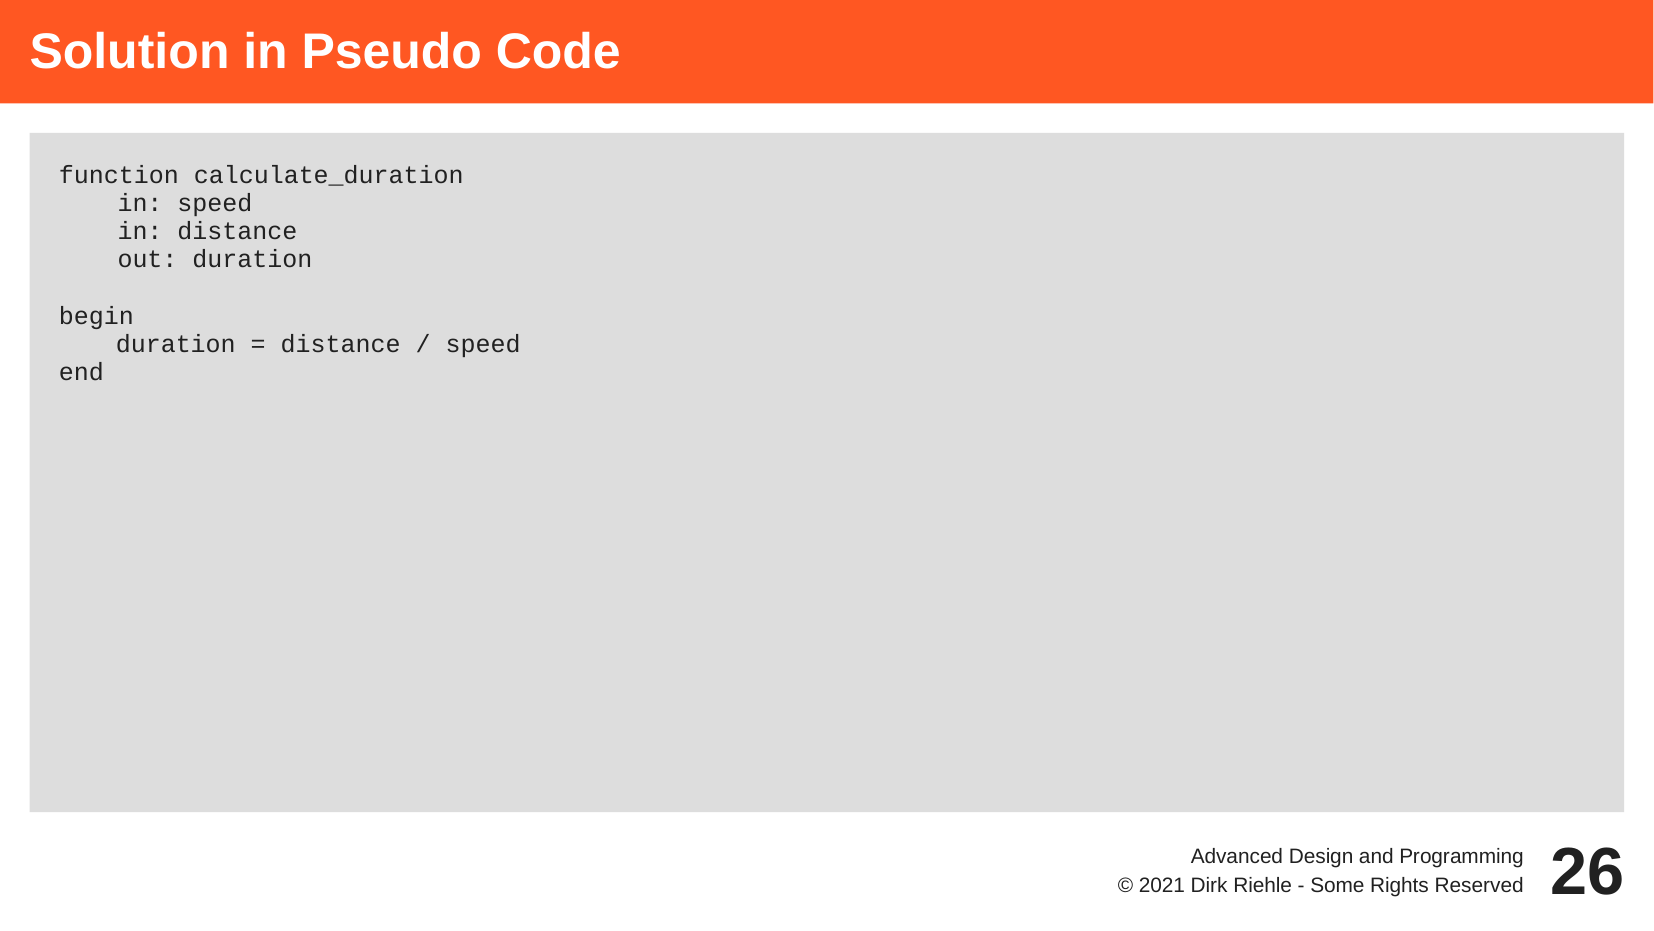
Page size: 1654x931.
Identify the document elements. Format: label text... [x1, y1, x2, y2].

list function calculate_duration in: speed in: distance out: duration begin duration = distance / speed end [29, 132, 1625, 813]
title Solution in Pseudo Code [0, 0, 1654, 104]
